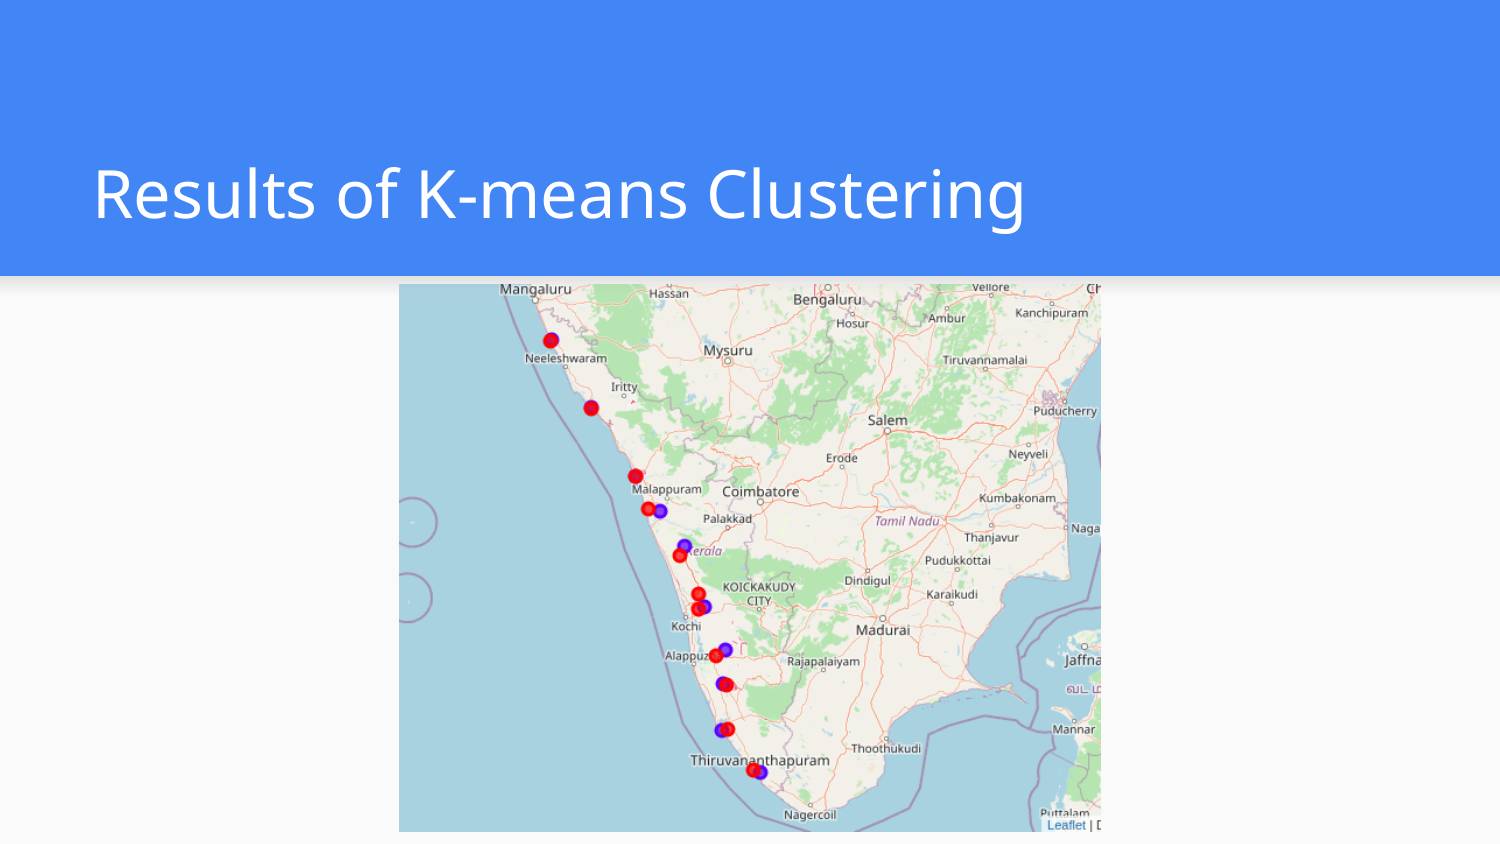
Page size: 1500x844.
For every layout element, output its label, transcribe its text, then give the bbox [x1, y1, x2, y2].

title Results of K-means Clustering [77, 121, 1427, 248]
picture [399, 284, 1101, 832]
